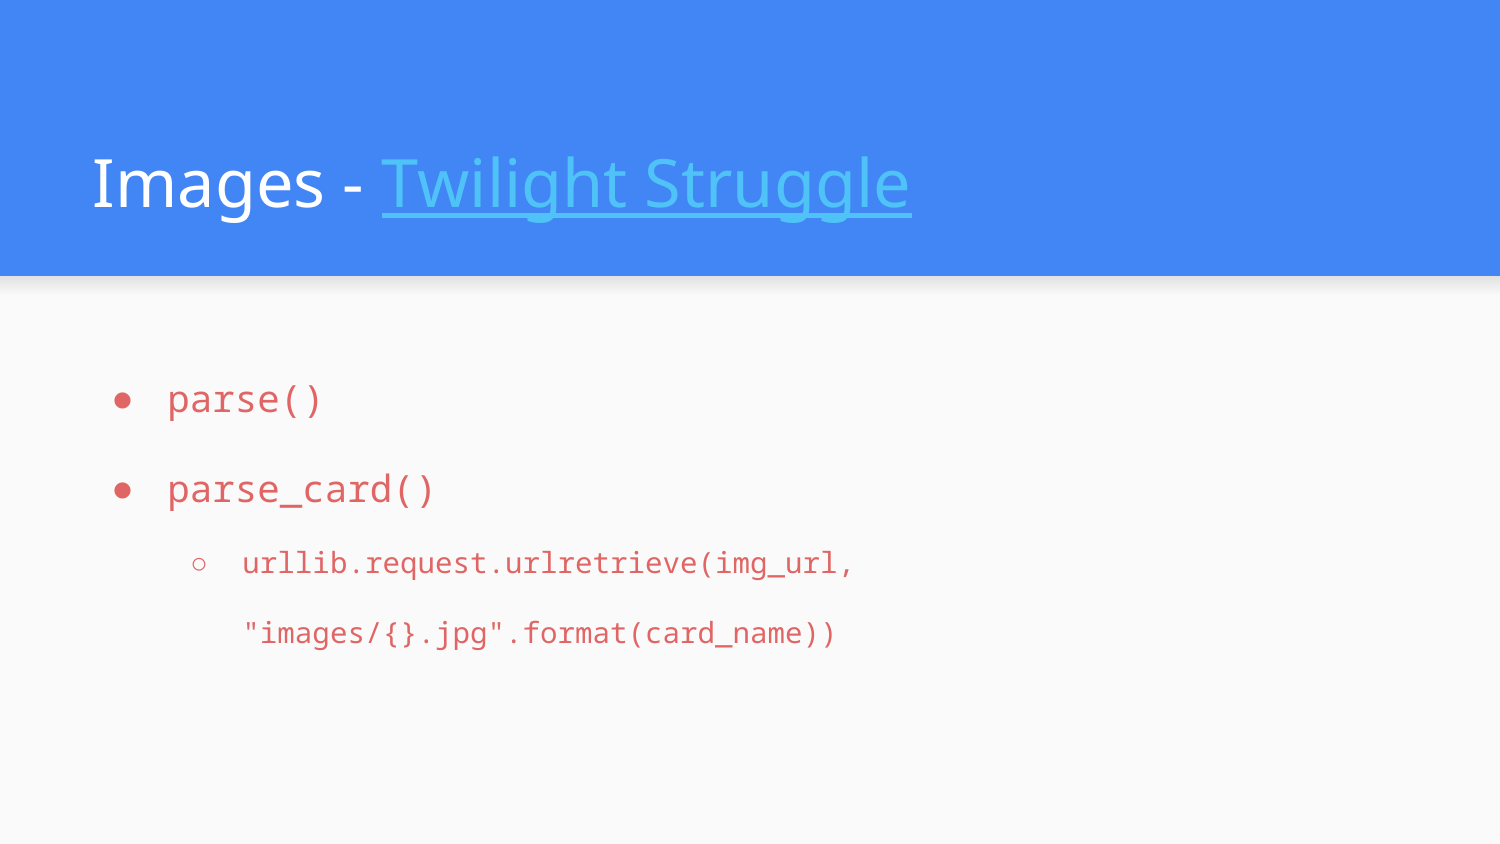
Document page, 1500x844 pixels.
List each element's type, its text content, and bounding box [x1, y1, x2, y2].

title Images - Twilight Struggle [77, 121, 1427, 248]
list parse() parse_card() urllib.request.urlretrieve(img_url, "images/{}.jpg".format(card_name)) [77, 314, 1427, 760]
